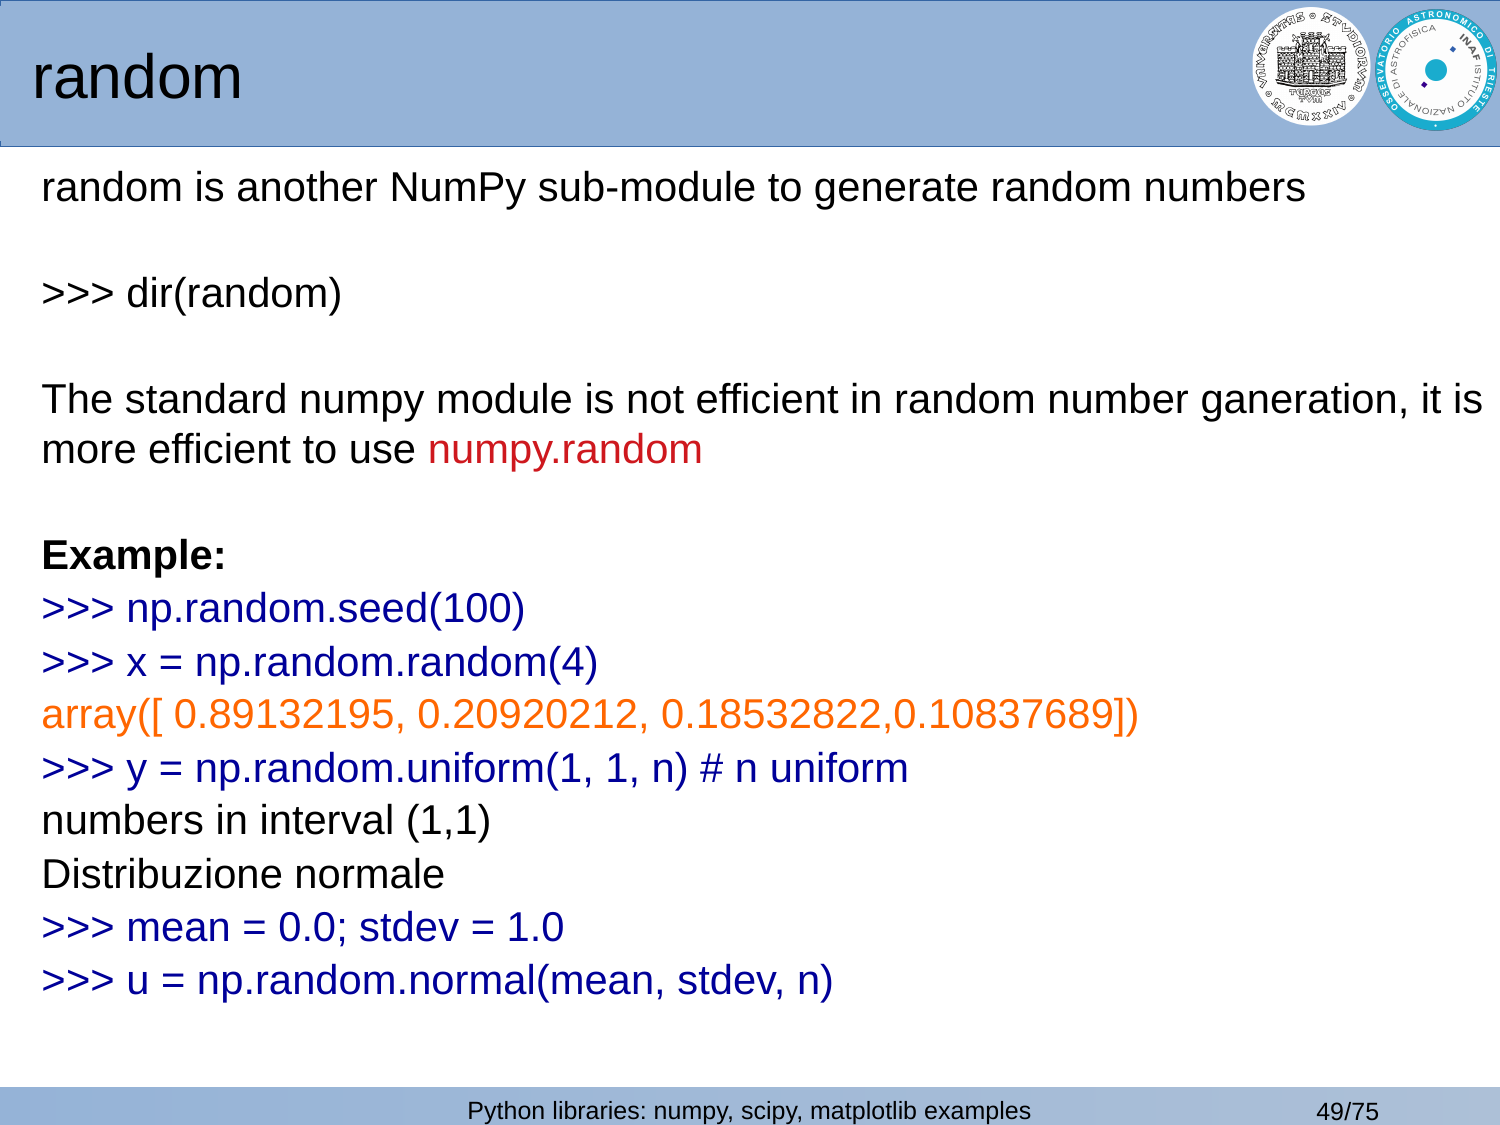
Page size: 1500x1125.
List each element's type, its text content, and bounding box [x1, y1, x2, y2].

text_box random [0, 5, 1253, 141]
picture [1253, 0, 1500, 152]
list random is another NumPy sub-module to generate random numbers >>> dir(random) The standard numpy module is not efficient in random number ganeration, it is more efficient to use numpy.random Example: >>> np.random.seed(100) >>> x = np.random.random(4) array([ 0.89132195, 0.20920212, 0.18532822,0.10837689]) >>> y = np.random.uniform(1, 1, n) # n uniform numbers in interval (1,1) Distribuzione normale >>> mean = 0.0; stdev = 1.0 >>> u = np.random.normal(mean, stdev, n) [26, 152, 1500, 1046]
